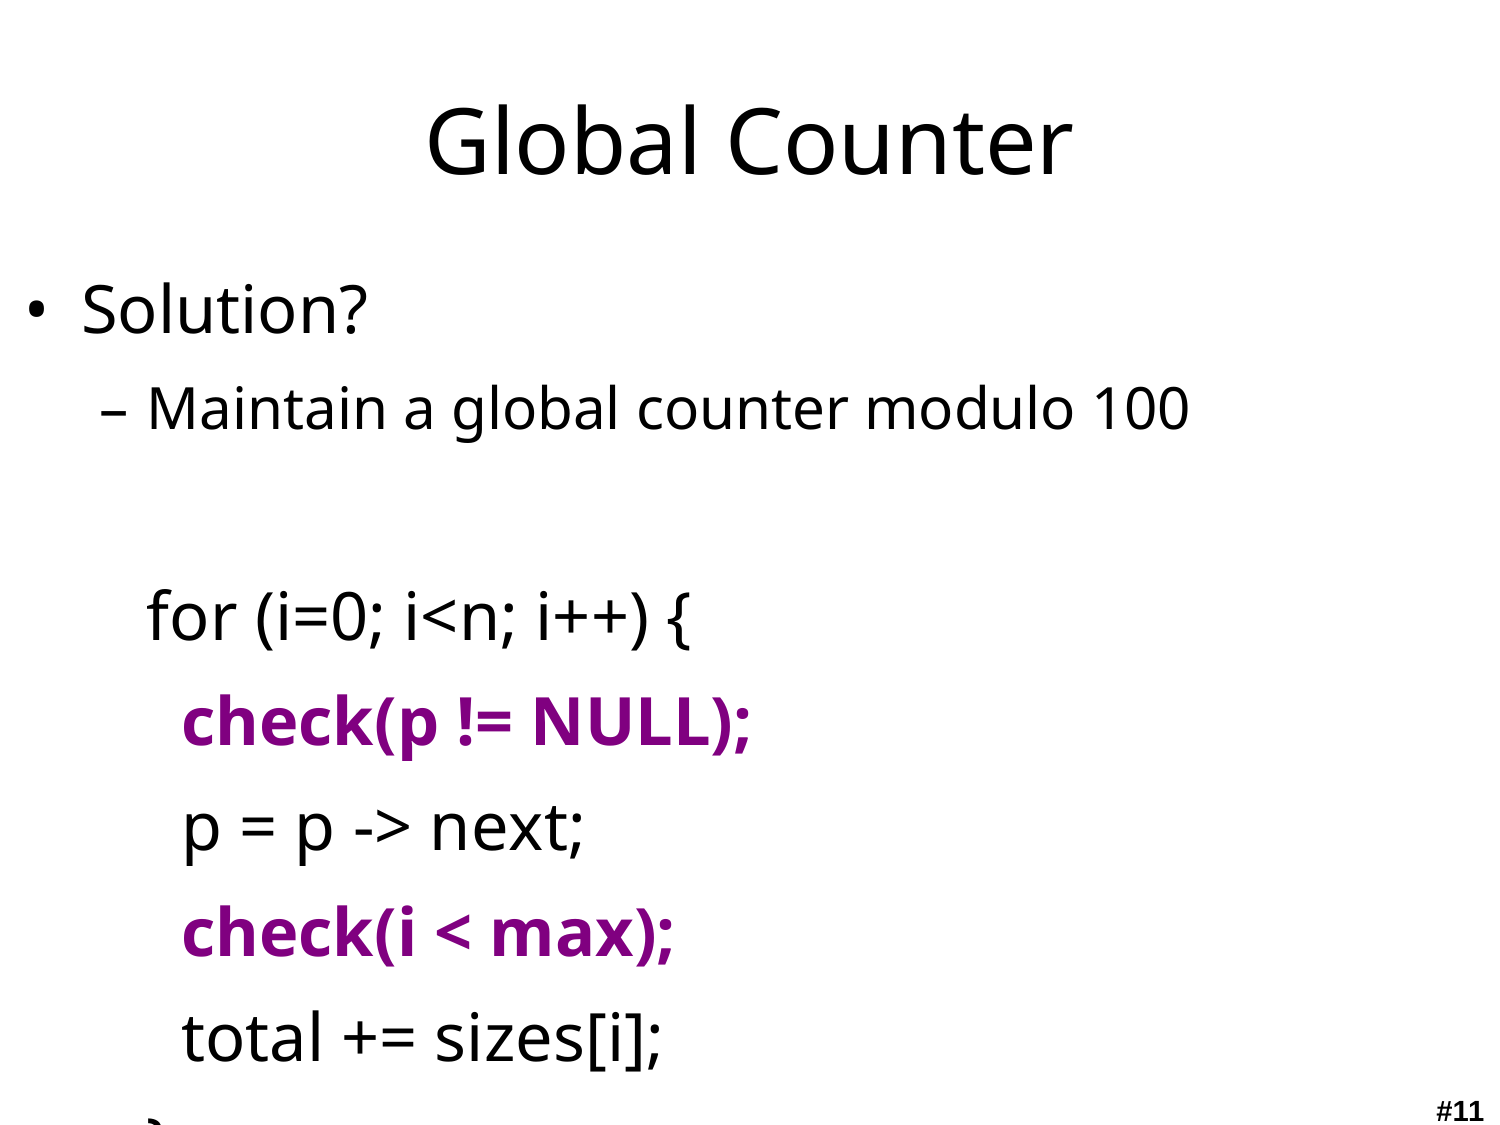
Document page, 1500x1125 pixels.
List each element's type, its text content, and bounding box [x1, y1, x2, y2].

title Global Counter [24, 45, 1476, 233]
list Solution? Maintain a global counter modulo 100 for (i=0; i<n; i++) { check(p != NULL); p = p -> next; check(i < max); total += sizes[i]; } [24, 262, 1476, 1101]
